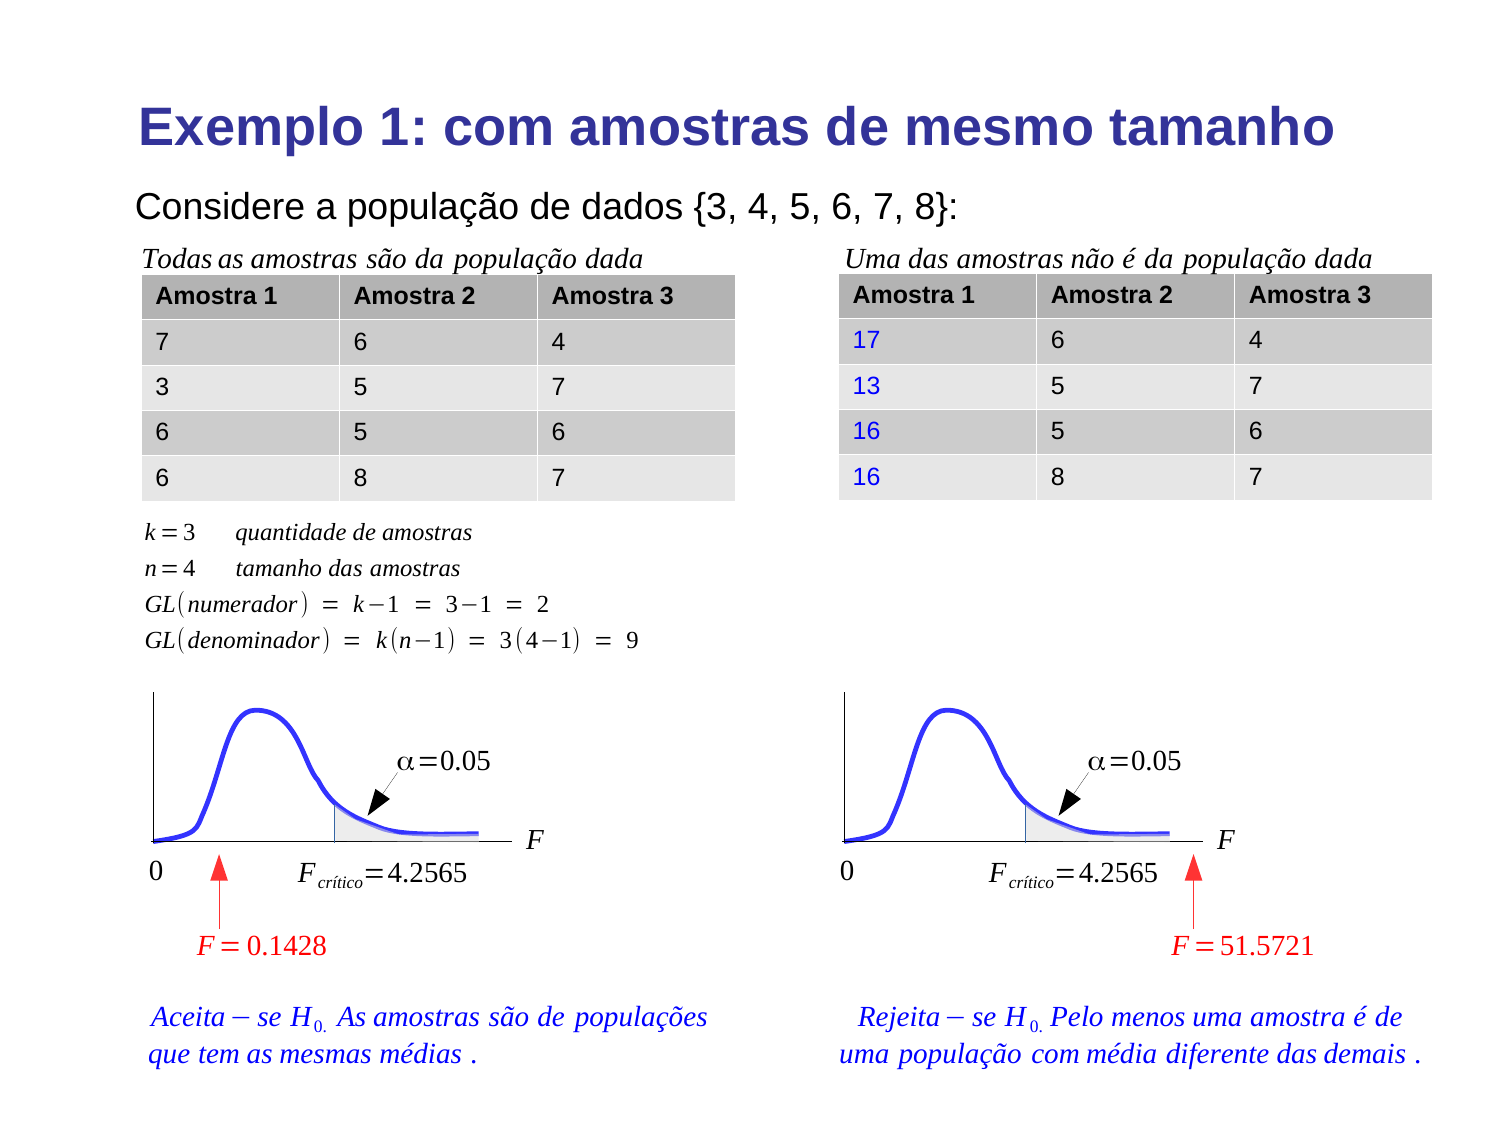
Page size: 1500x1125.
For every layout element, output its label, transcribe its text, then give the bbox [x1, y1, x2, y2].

chart [837, 242, 1381, 275]
chart [981, 856, 1166, 893]
table_header Amostra 2 [340, 275, 537, 319]
chart [1163, 929, 1322, 962]
chart [518, 823, 552, 856]
table_header Amostra 3 [538, 275, 735, 319]
table_cell 13 [839, 365, 1036, 409]
text_box Exemplo 1: com amostras de mesmo tamanho [123, 84, 1400, 179]
text_box [1025, 804, 1170, 843]
table_cell 4 [538, 320, 735, 365]
table_cell 8 [1037, 455, 1234, 500]
chart [142, 853, 170, 886]
table_cell 17 [839, 319, 1036, 364]
table_cell 4 [1235, 319, 1432, 364]
table_header Amostra 3 [1235, 274, 1432, 318]
table_cell 16 [839, 455, 1036, 500]
table_cell 8 [340, 456, 537, 501]
chart [832, 999, 1427, 1071]
table_header Amostra 1 [142, 275, 339, 319]
table_cell 6 [538, 411, 735, 455]
chart [138, 519, 480, 547]
text_box [334, 804, 479, 843]
chart [189, 929, 334, 962]
table_cell 5 [340, 411, 537, 455]
table_header Amostra 1 [839, 275, 1036, 318]
chart [833, 853, 861, 886]
table_header Amostra 2 [1037, 275, 1234, 318]
table_cell 6 [1235, 410, 1432, 454]
table_cell 7 [142, 320, 339, 365]
table_cell 16 [839, 410, 1036, 454]
table_cell 7 [538, 366, 735, 410]
table_cell 5 [1037, 365, 1234, 409]
chart [1209, 823, 1243, 856]
table_cell 6 [142, 456, 339, 501]
text_box Considere a população de dados {3, 4, 5, 6, 7, 8}: [120, 174, 1363, 256]
table_cell 7 [1235, 455, 1432, 500]
table_cell 7 [538, 456, 735, 501]
table_cell 6 [340, 320, 537, 365]
table_cell 6 [1037, 319, 1234, 364]
chart [141, 999, 715, 1071]
table_cell 6 [142, 411, 339, 455]
table_cell 5 [1037, 410, 1234, 454]
chart [138, 625, 646, 655]
chart [138, 554, 467, 582]
chart [1081, 743, 1189, 777]
chart [390, 743, 498, 777]
table_cell 7 [1235, 365, 1432, 409]
table_cell 5 [340, 366, 537, 410]
table_cell 3 [142, 366, 339, 410]
chart [135, 242, 651, 275]
chart [138, 589, 556, 620]
chart [290, 856, 475, 893]
